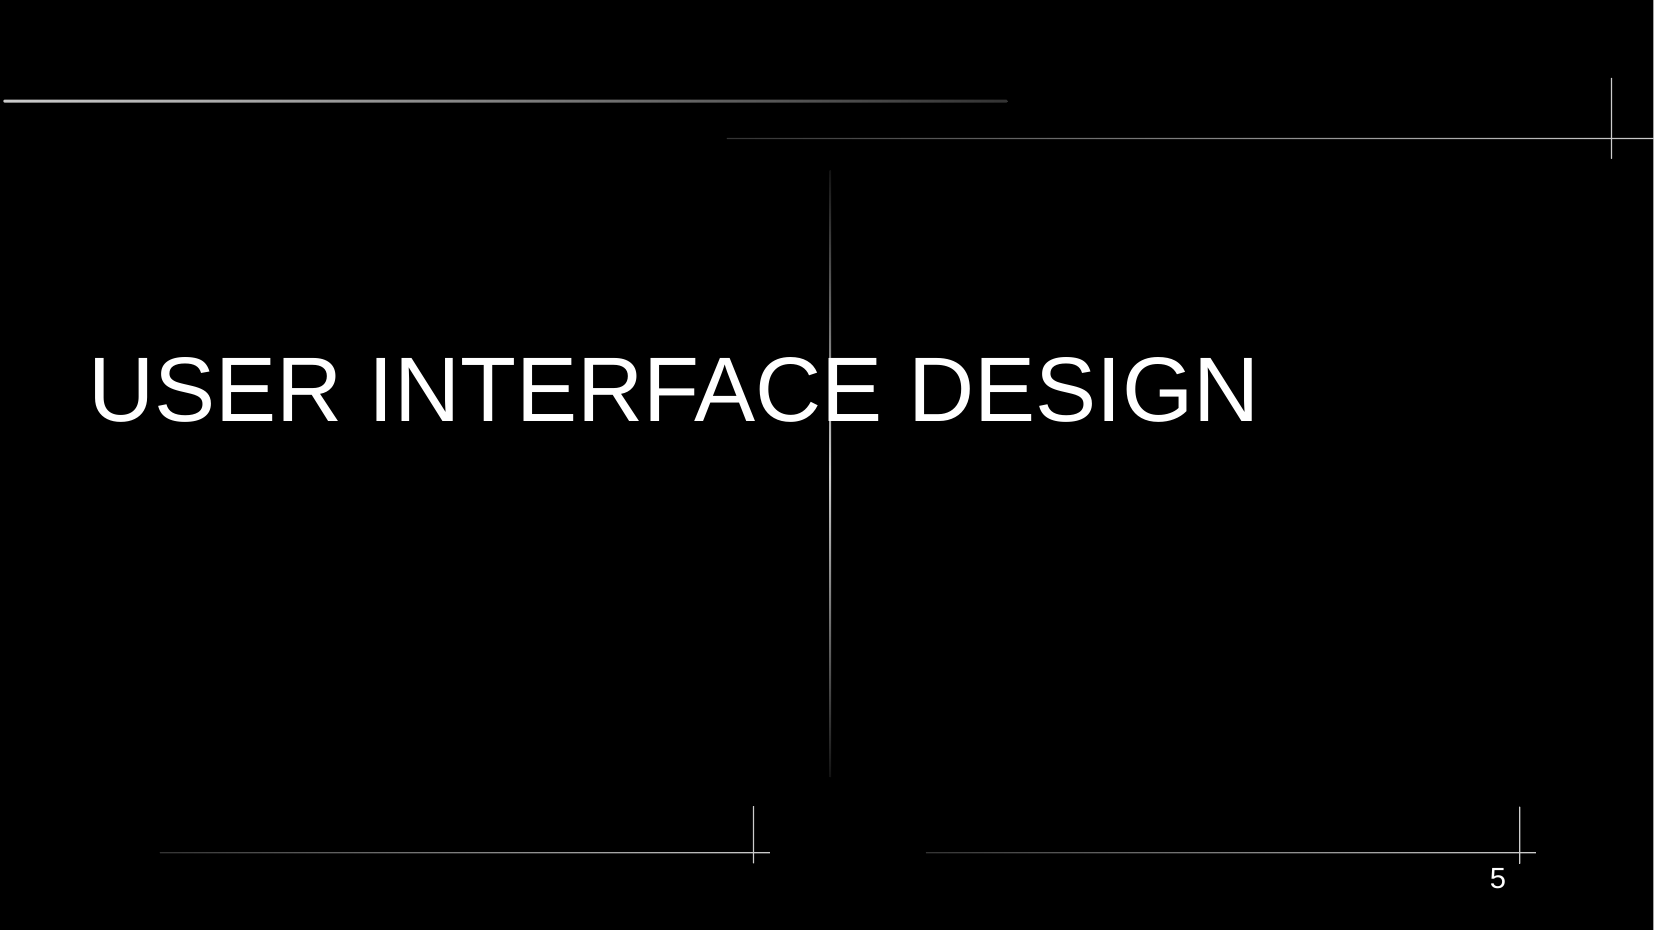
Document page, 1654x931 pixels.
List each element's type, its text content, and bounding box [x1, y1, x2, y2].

title USER INTERFACE DESIGN [88, 336, 1654, 443]
